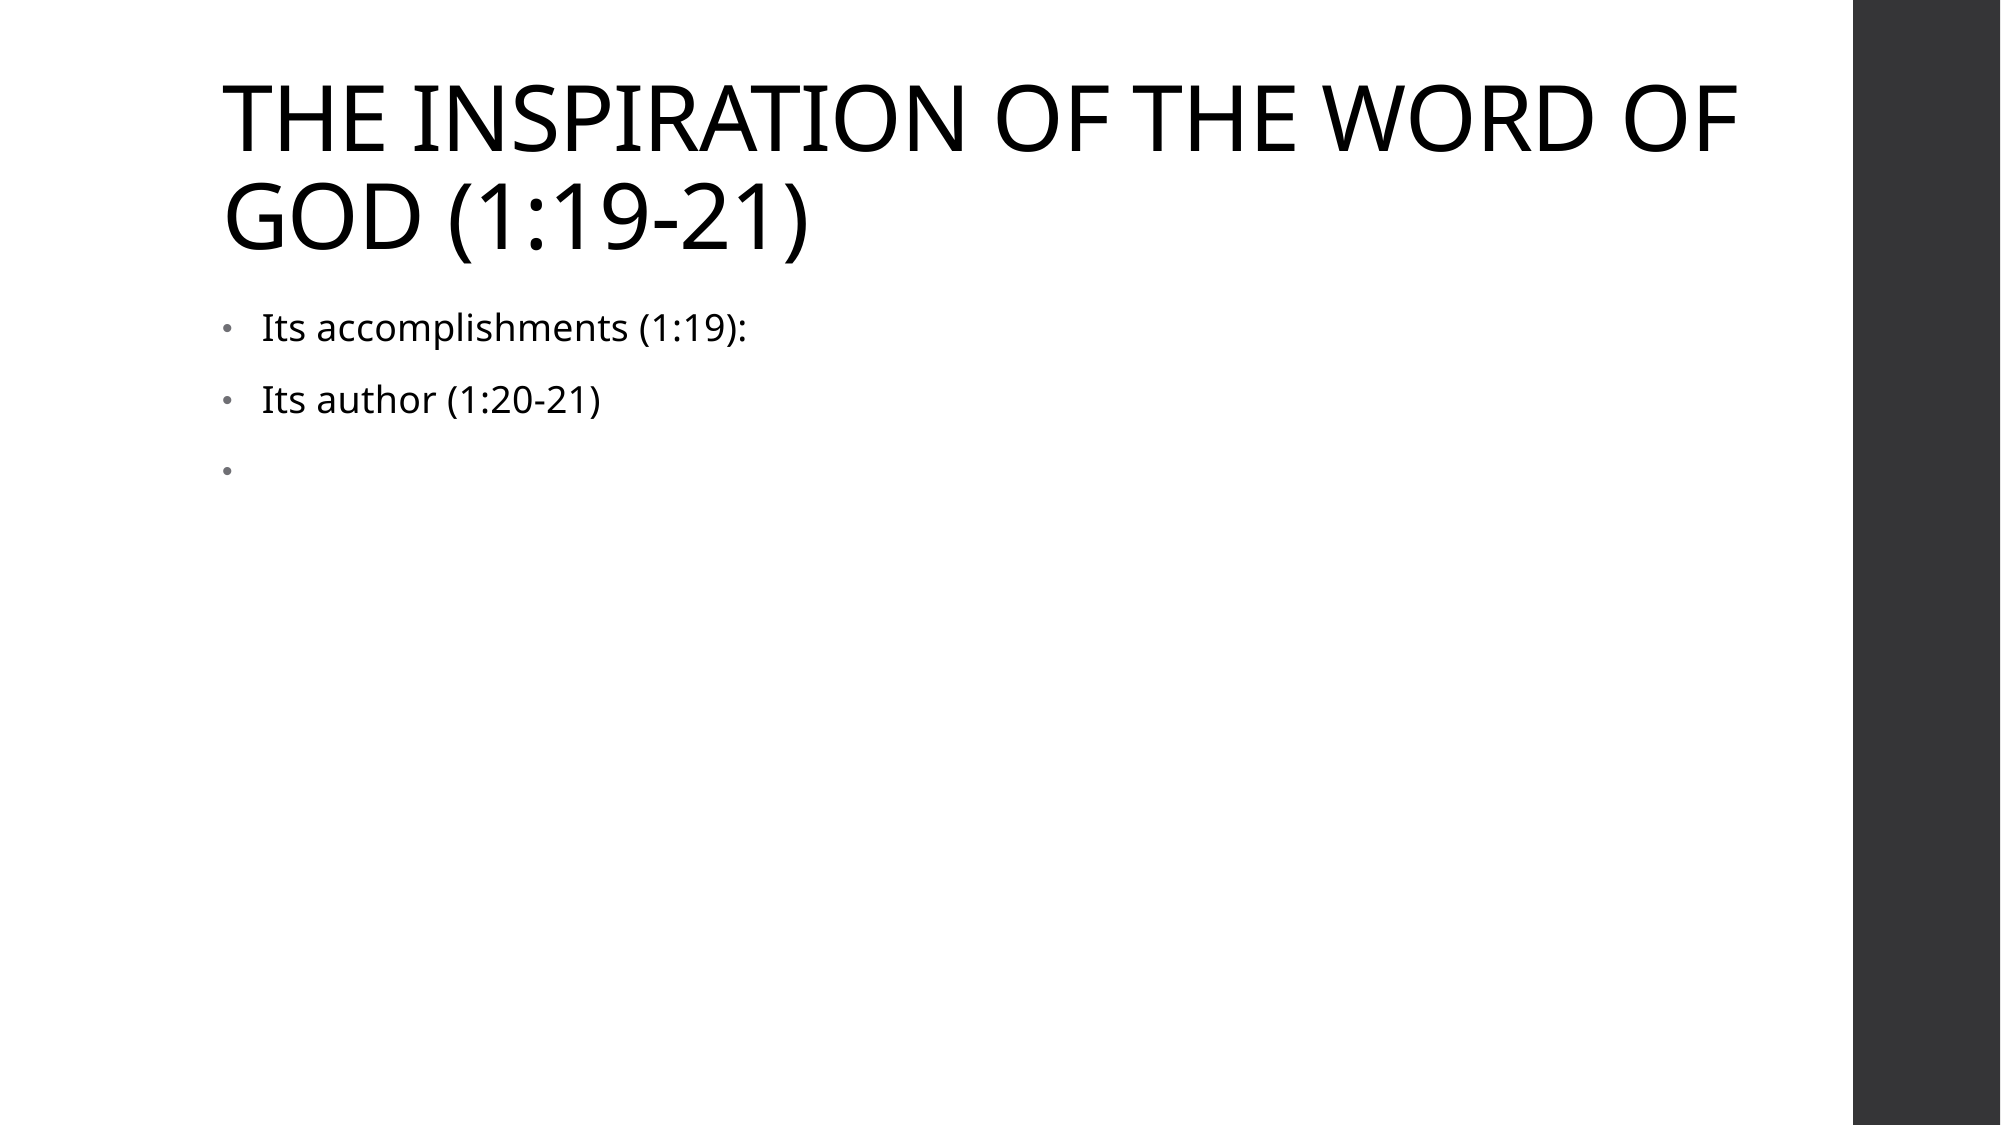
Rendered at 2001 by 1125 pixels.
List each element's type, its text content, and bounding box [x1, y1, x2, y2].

title THE INSPIRATION OF THE WORD OF GOD (1:19-21) [206, 60, 1797, 278]
list Its accomplishments (1:19): Its author (1:20-21) [206, 299, 1617, 1014]
